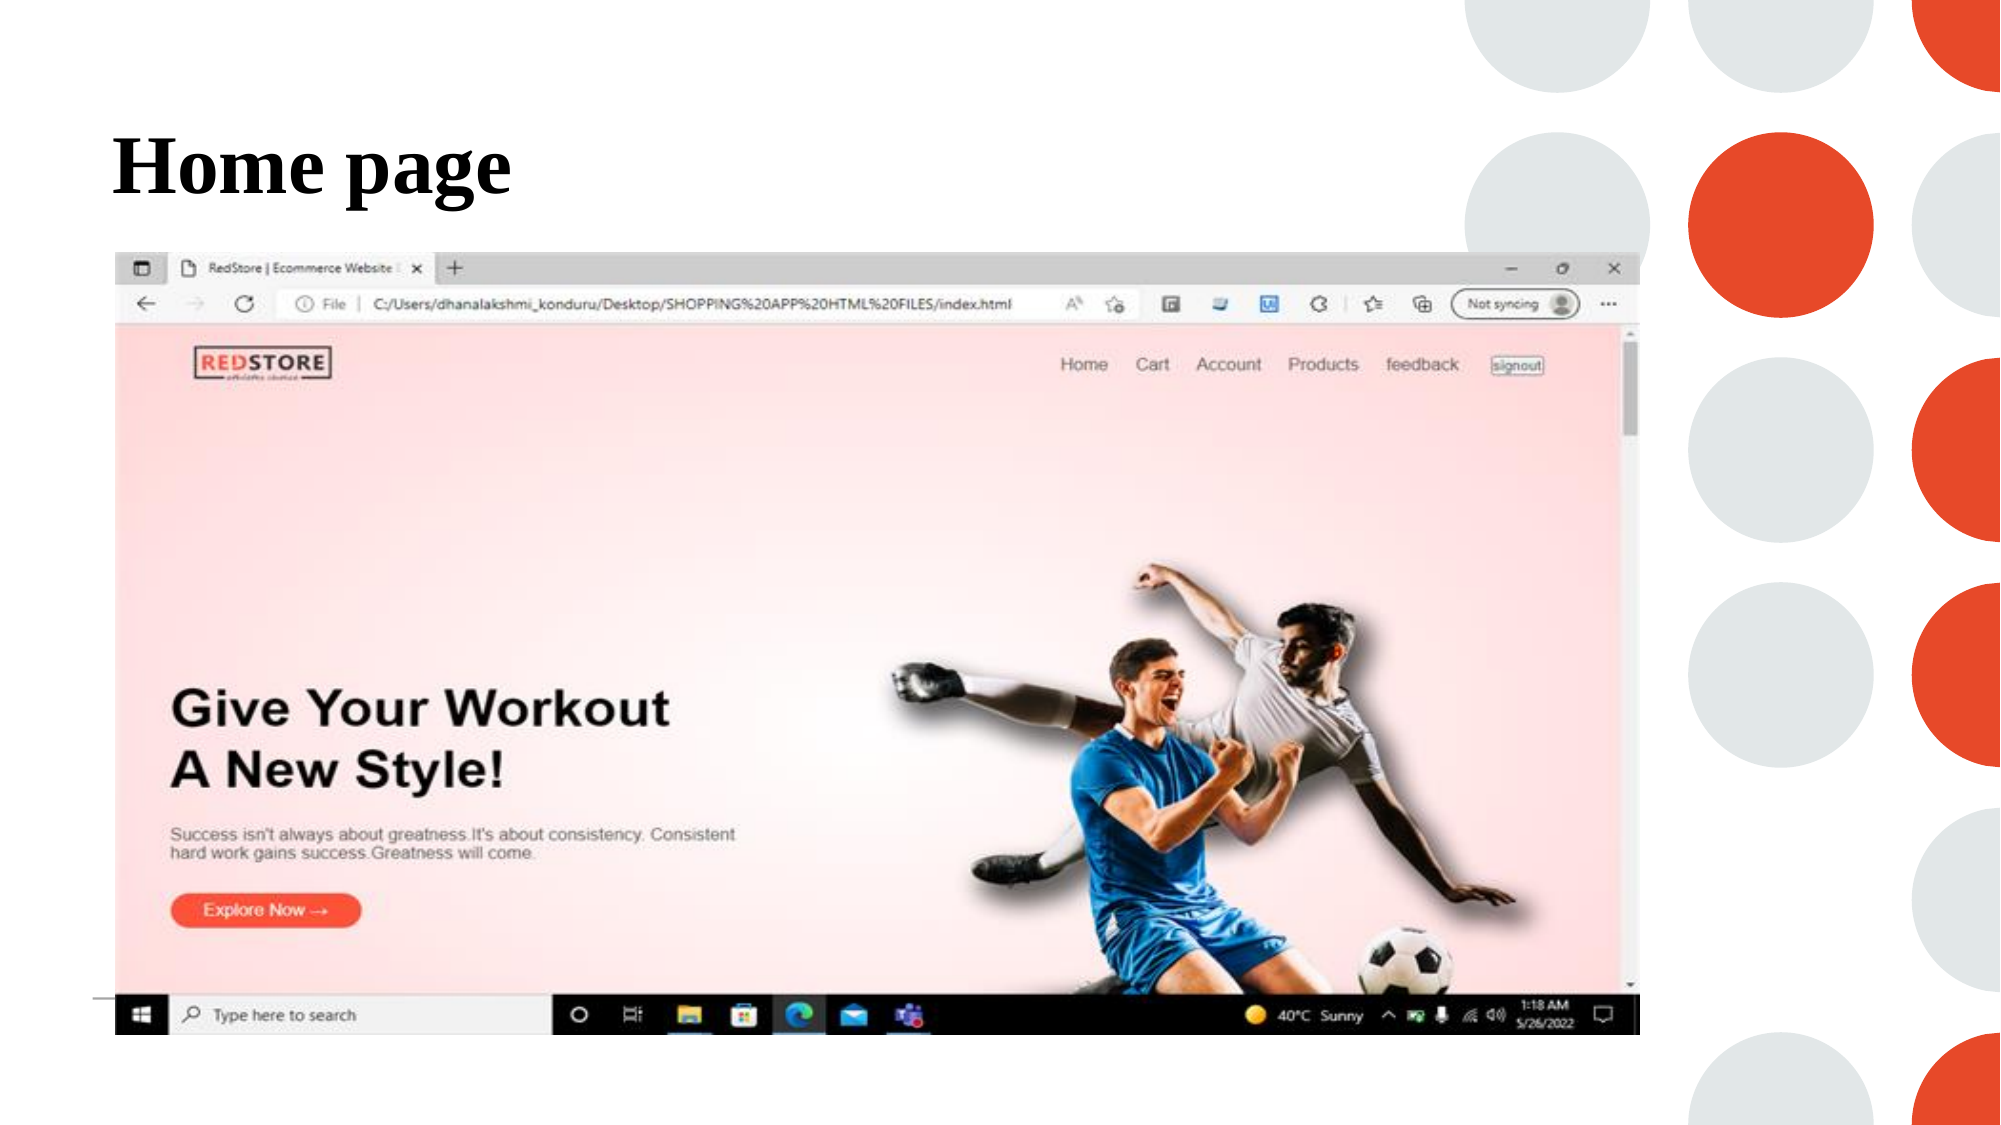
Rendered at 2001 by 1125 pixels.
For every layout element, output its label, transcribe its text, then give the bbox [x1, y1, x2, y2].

picture [115, 252, 1640, 1035]
title Home page [97, 102, 1301, 311]
